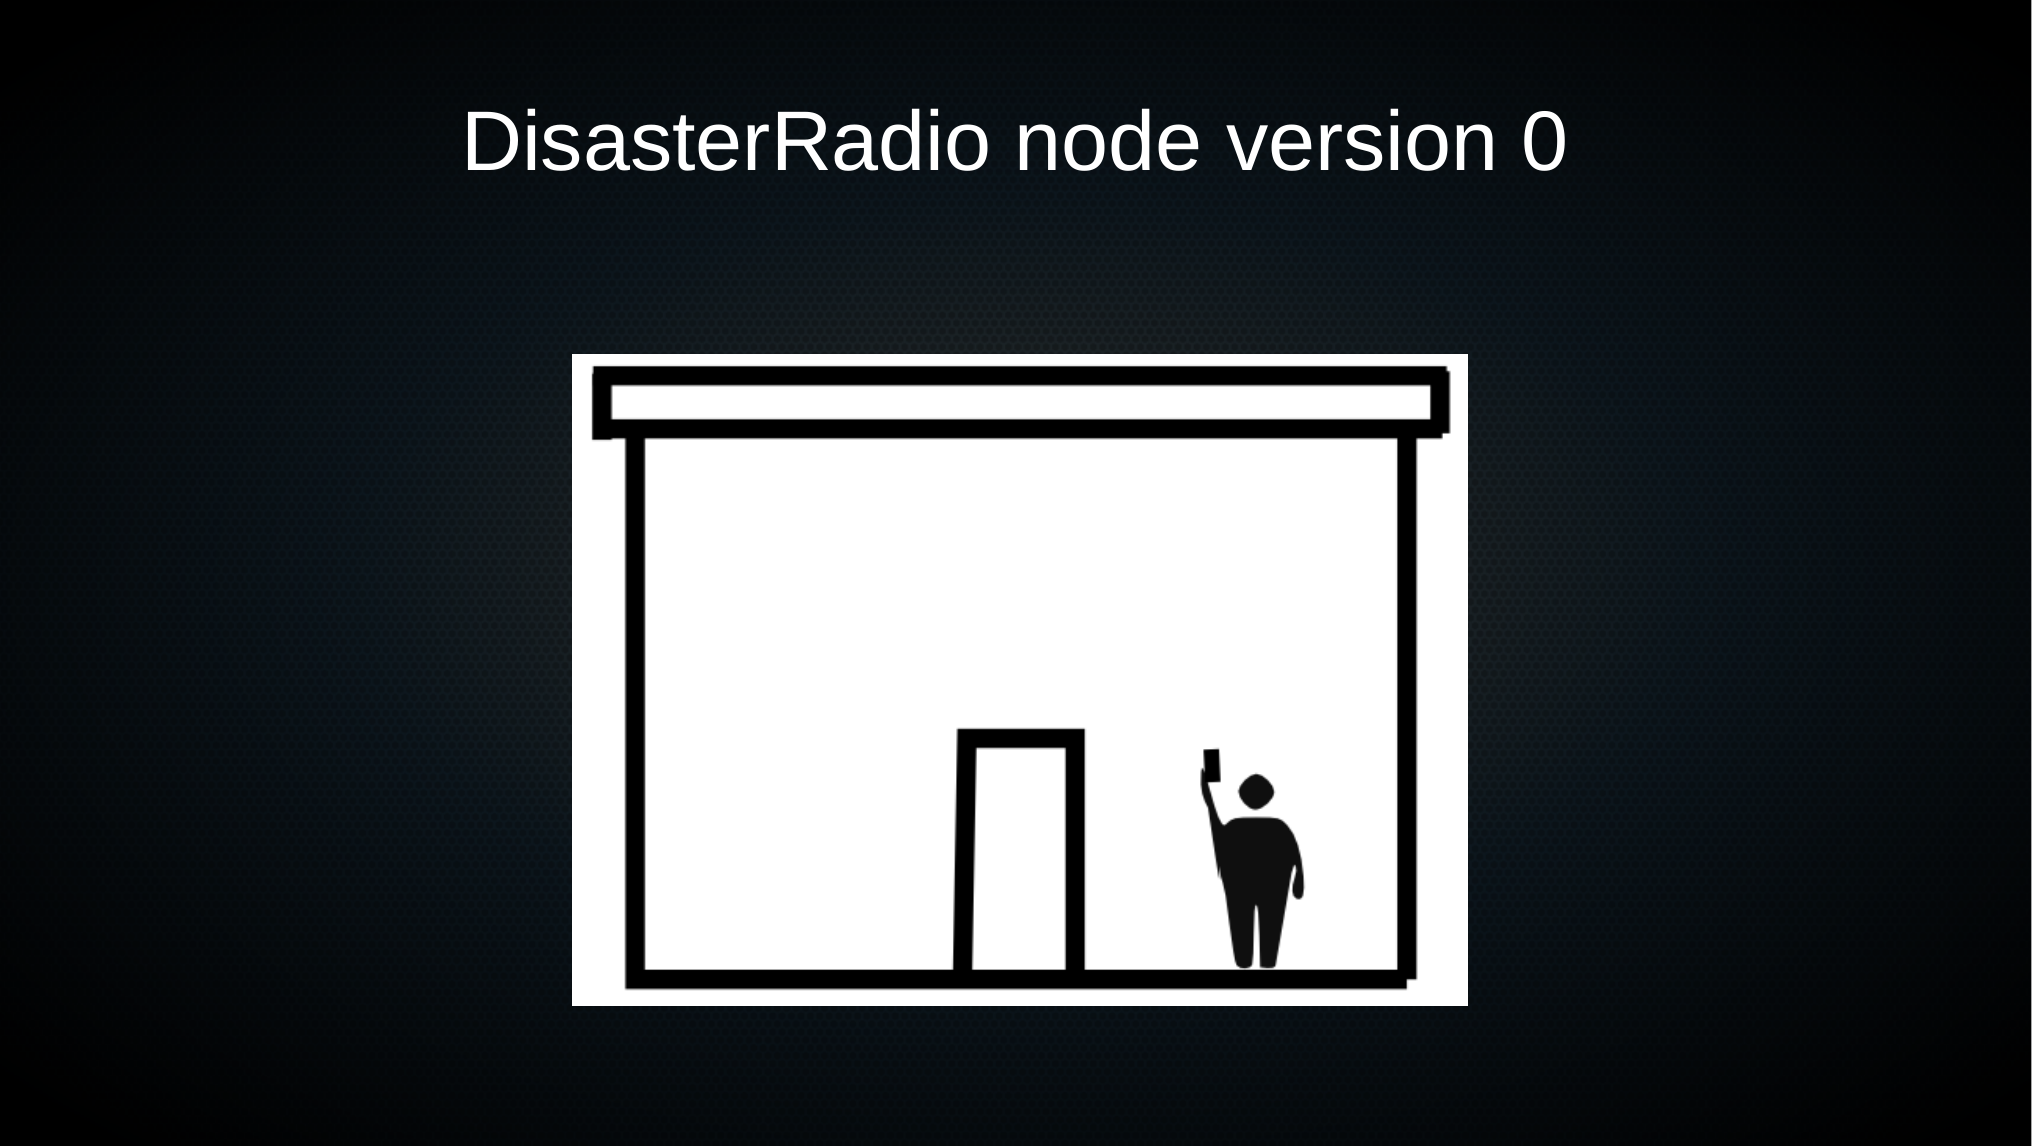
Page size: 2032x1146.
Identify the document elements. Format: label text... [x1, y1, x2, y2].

title DisasterRadio node version 0 [101, 45, 1930, 237]
picture [0, 0, 2032, 1146]
